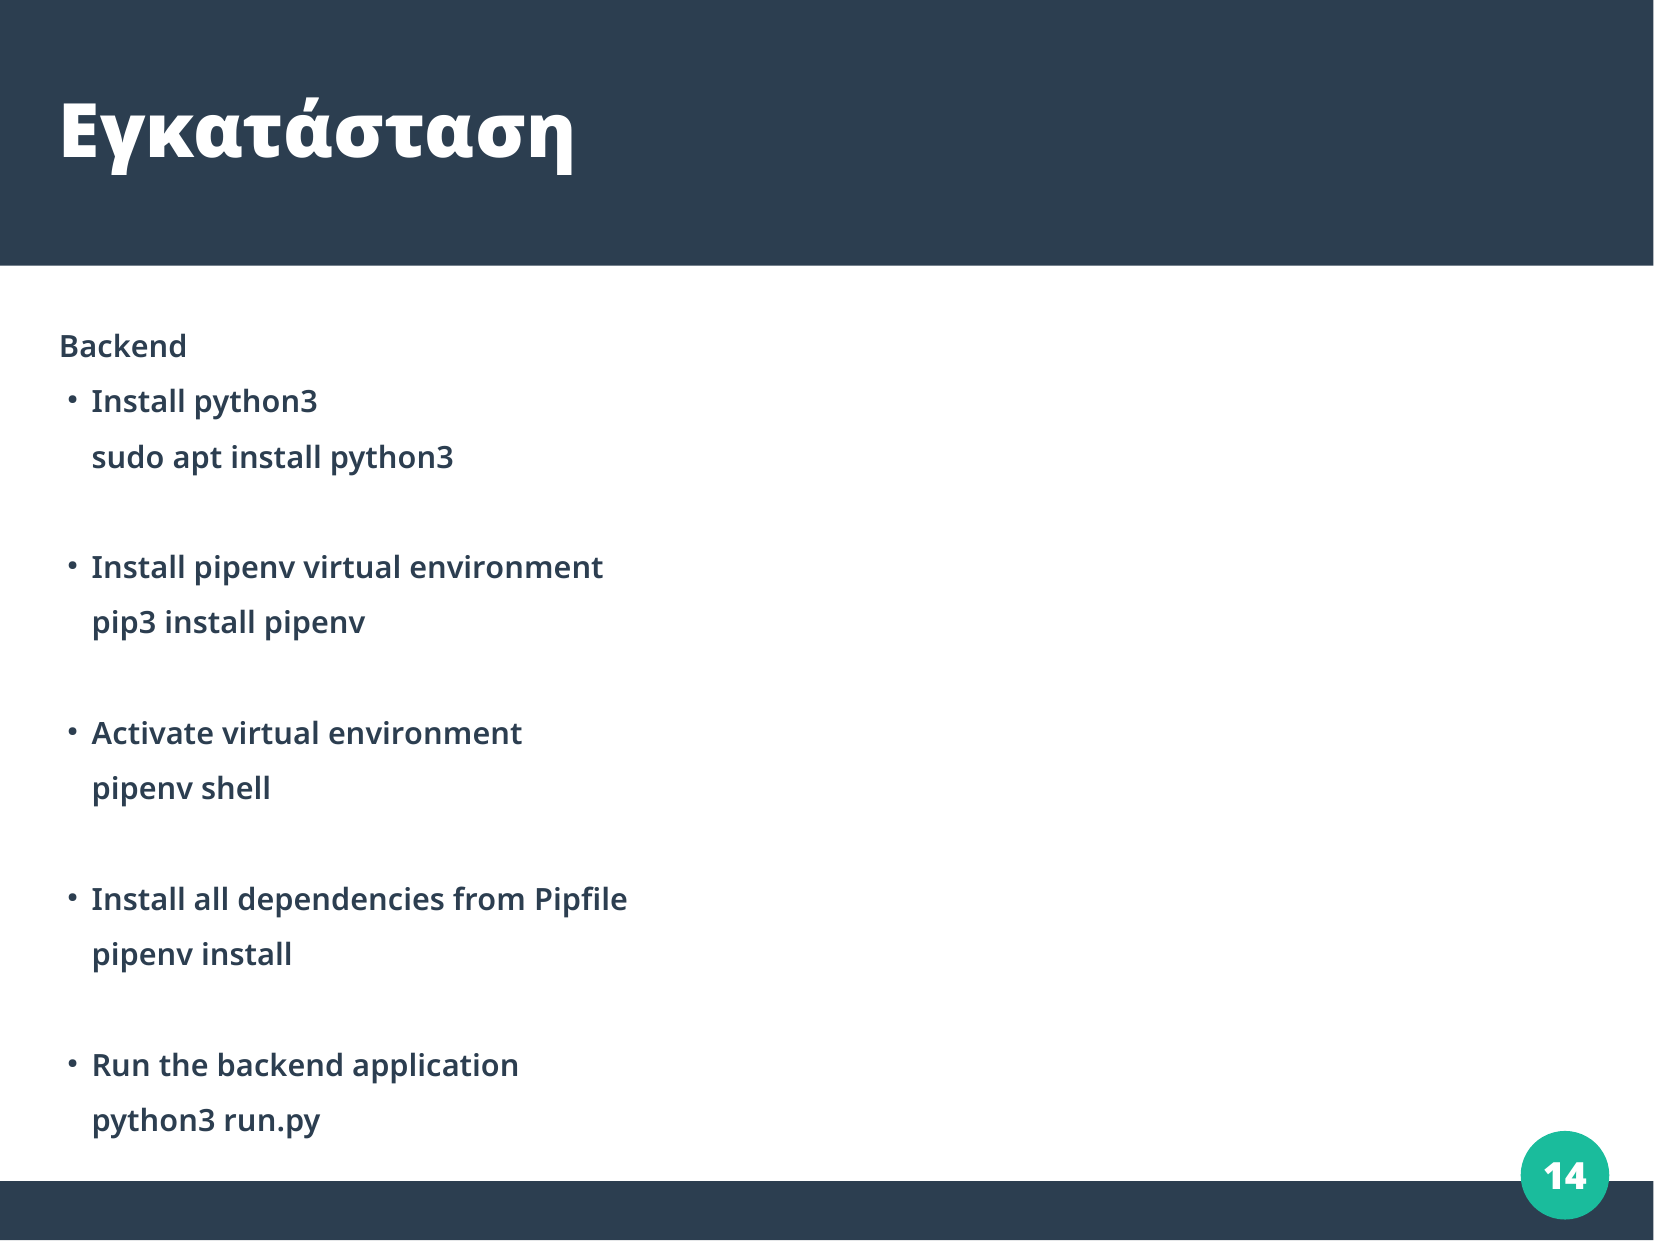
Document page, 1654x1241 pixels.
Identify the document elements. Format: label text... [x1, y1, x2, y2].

title Εγκατάσταση [59, 49, 1595, 207]
list Backend Install python3 sudo apt install python3 Install pipenv virtual environment pip3 install pipenv Activate virtual environment pipenv shell Install all dependencies from Pipfile pipenv install Run the backend application python3 run.py [59, 324, 1595, 1152]
